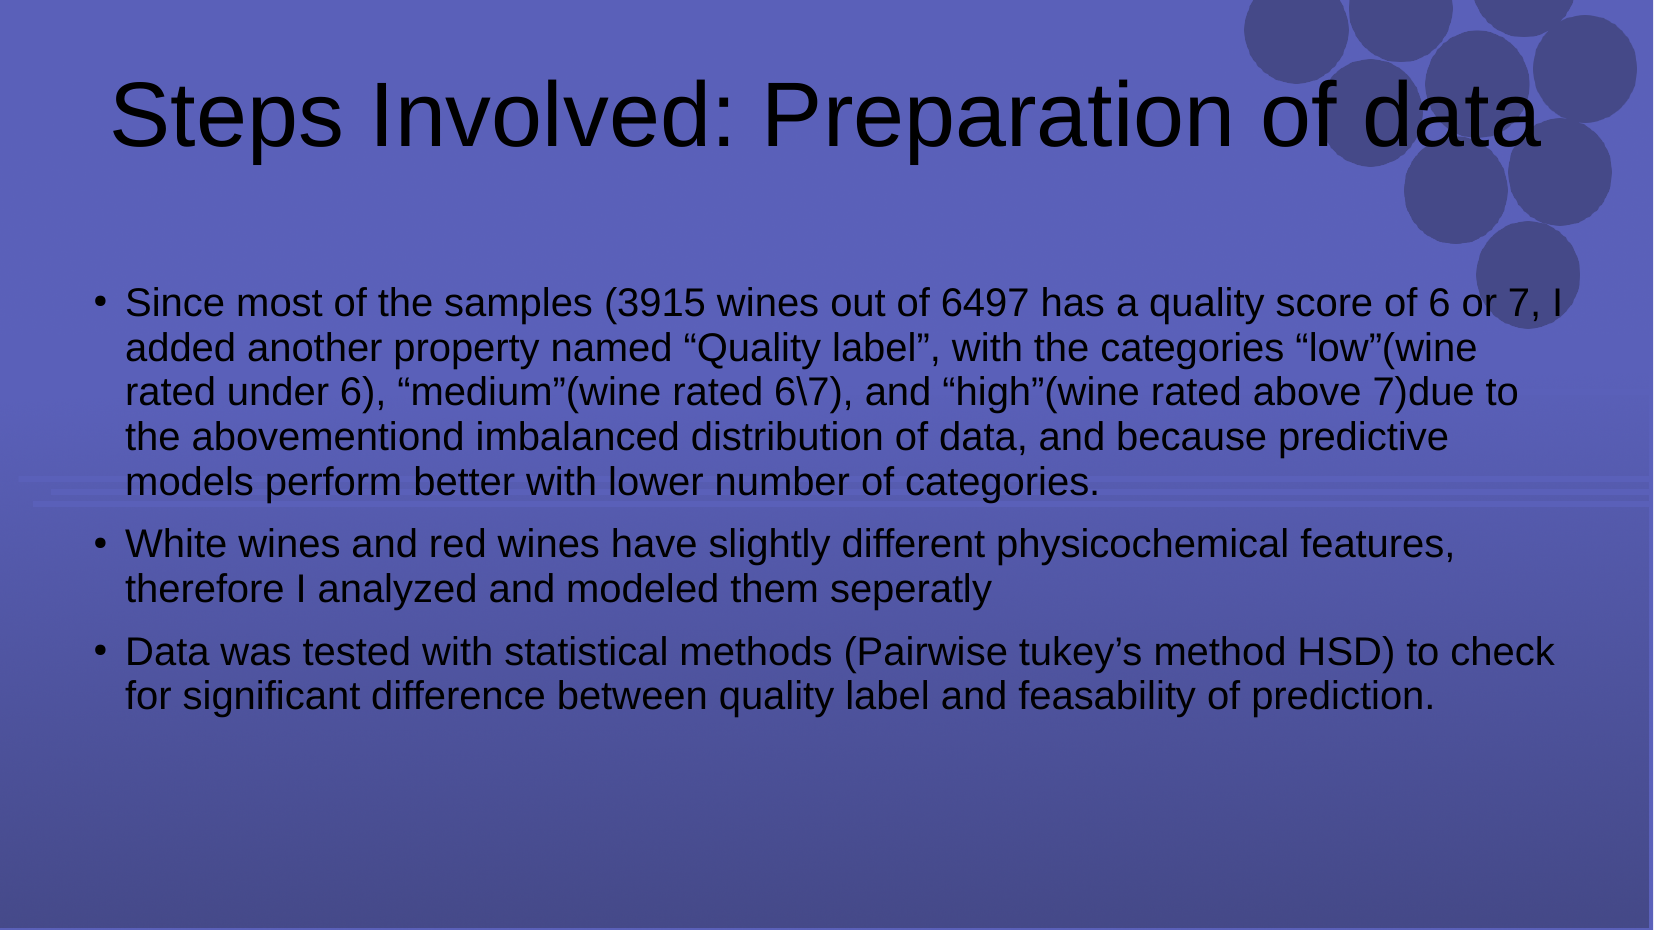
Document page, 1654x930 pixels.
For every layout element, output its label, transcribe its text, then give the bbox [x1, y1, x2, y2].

list Since most of the samples (3915 wines out of 6497 has a quality score of 6 or 7, I added another property named “Quality label”, with the categories “low”(wine rated under 6), “medium”(wine rated 6\7), and “high”(wine rated above 7)due to the abovementiond imbalanced distribution of data, and because predictive models perform better with lower number of categories. White wines and red wines have slightly different physicochemical features, therefore I analyzed and modeled them seperatly Data was tested with statistical methods (Pairwise tukey’s method HSD) to check for significant difference between quality label and feasability of prediction. [82, 217, 1571, 757]
picture [0, 0, 1654, 930]
title Steps Involved: Preparation of data [82, 37, 1571, 193]
